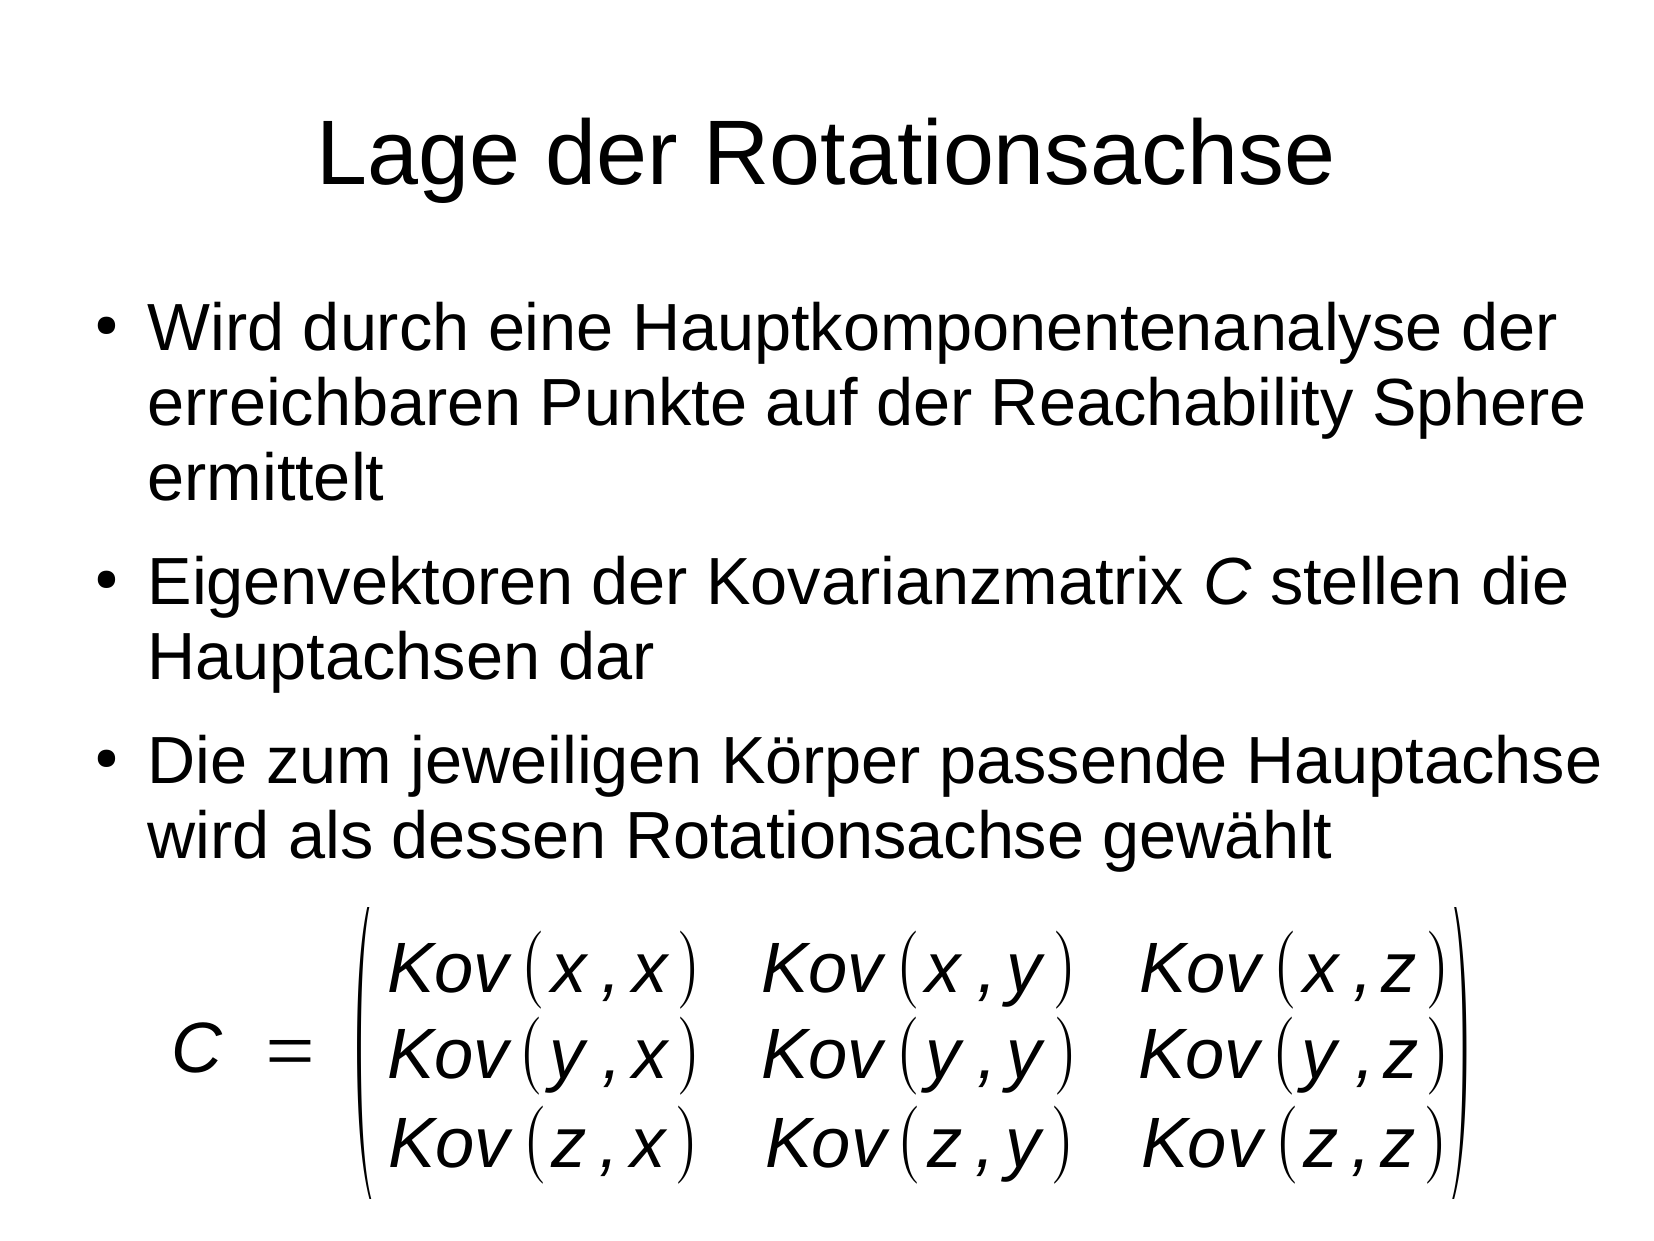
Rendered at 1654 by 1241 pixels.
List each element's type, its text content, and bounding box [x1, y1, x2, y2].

chart [165, 907, 1488, 1199]
list Wird durch eine Hauptkomponentenanalyse der erreichbaren Punkte auf der Reachability Sphere ermittelt Eigenvektoren der Kovarianzmatrix C stellen die Hauptachsen dar Die zum jeweiligen Körper passende Hauptachse wird als dessen Rotationsachse gewählt [76, 290, 1613, 873]
title Lage der Rotationsachse [82, 49, 1571, 257]
